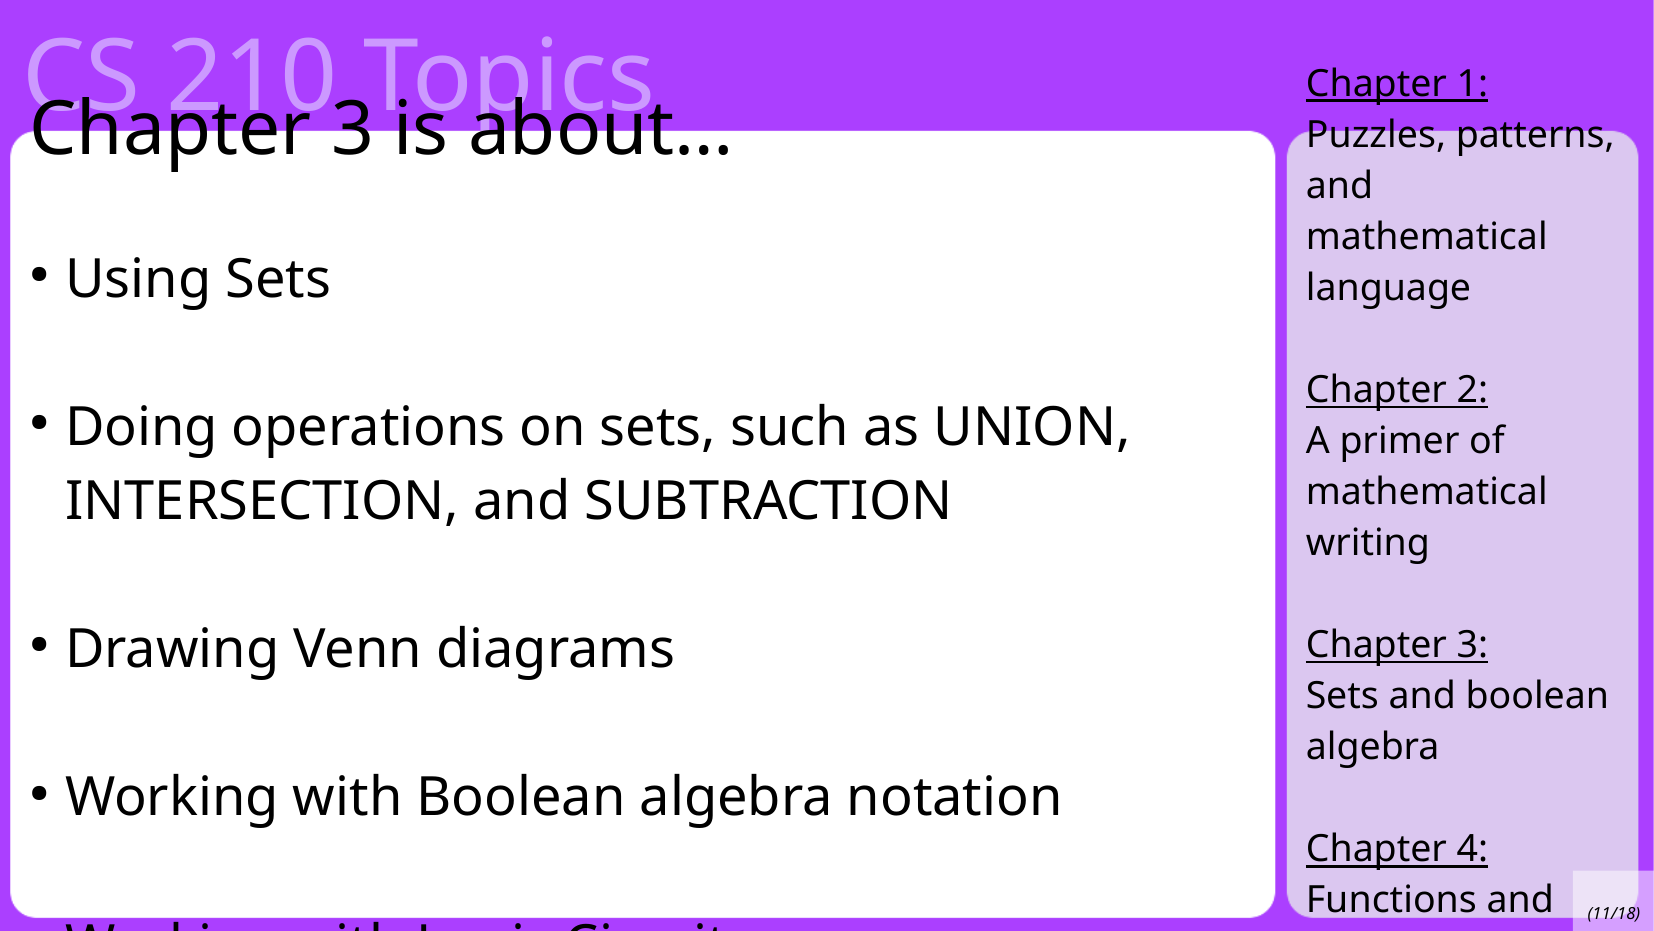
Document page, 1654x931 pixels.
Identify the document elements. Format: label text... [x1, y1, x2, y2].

picture [567, 130, 590, 135]
picture [406, 130, 425, 135]
picture [276, 130, 286, 135]
picture [431, 130, 480, 135]
picture [504, 130, 515, 135]
picture [1334, 130, 1345, 145]
picture [522, 130, 544, 135]
picture [225, 130, 242, 135]
picture [116, 130, 140, 135]
picture [1483, 137, 1493, 145]
text_box Chapter 1: Puzzles, patterns, and mathematical language Chapter 2: A primer of mathematical writing Chapter 3: Sets and boolean algebra Chapter 4: Functions and relations [1290, 150, 1631, 881]
picture [207, 130, 218, 135]
picture [159, 130, 171, 135]
picture [293, 130, 362, 135]
picture [367, 130, 399, 135]
picture [41, 130, 82, 135]
text_box Chapter 3 is about… Using Sets Doing operations on sets, such as UNION, INTERSECTION, and SUBTRACTION Drawing Venn diagrams Working with Boolean algebra notation Working with Logic Circuits [29, 135, 1254, 918]
picture [597, 130, 607, 135]
title CS 210 Topics [22, 13, 1511, 130]
picture [641, 130, 654, 135]
picture [551, 130, 560, 135]
text_box (<number>/18) [1572, 876, 1654, 931]
picture [614, 130, 634, 135]
picture [178, 130, 200, 135]
picture [1402, 130, 1412, 135]
picture [0, 0, 1654, 931]
picture [1461, 130, 1473, 145]
picture [89, 130, 110, 135]
picture [1312, 130, 1322, 134]
